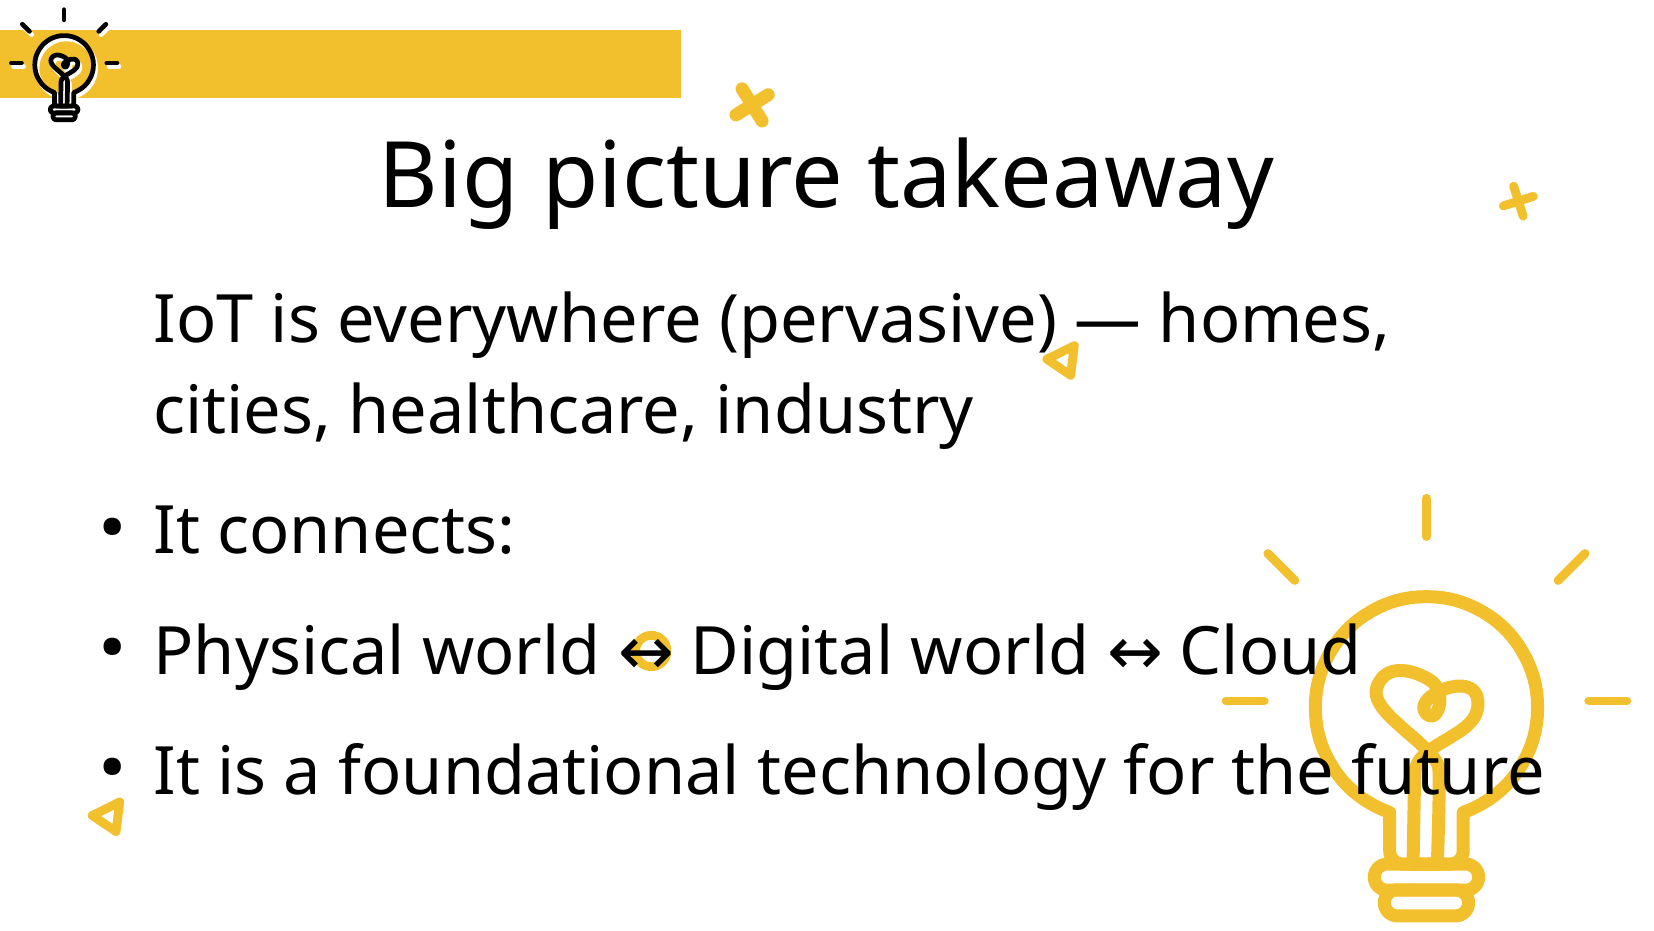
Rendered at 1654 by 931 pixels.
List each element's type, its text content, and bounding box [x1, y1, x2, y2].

title Big picture takeaway [82, 94, 1571, 250]
list IoT is everywhere (pervasive) — homes, cities, healthcare, industry It connects: Physical world ↔ Digital world ↔ Cloud It is a foundational technology for the future [82, 271, 1571, 857]
